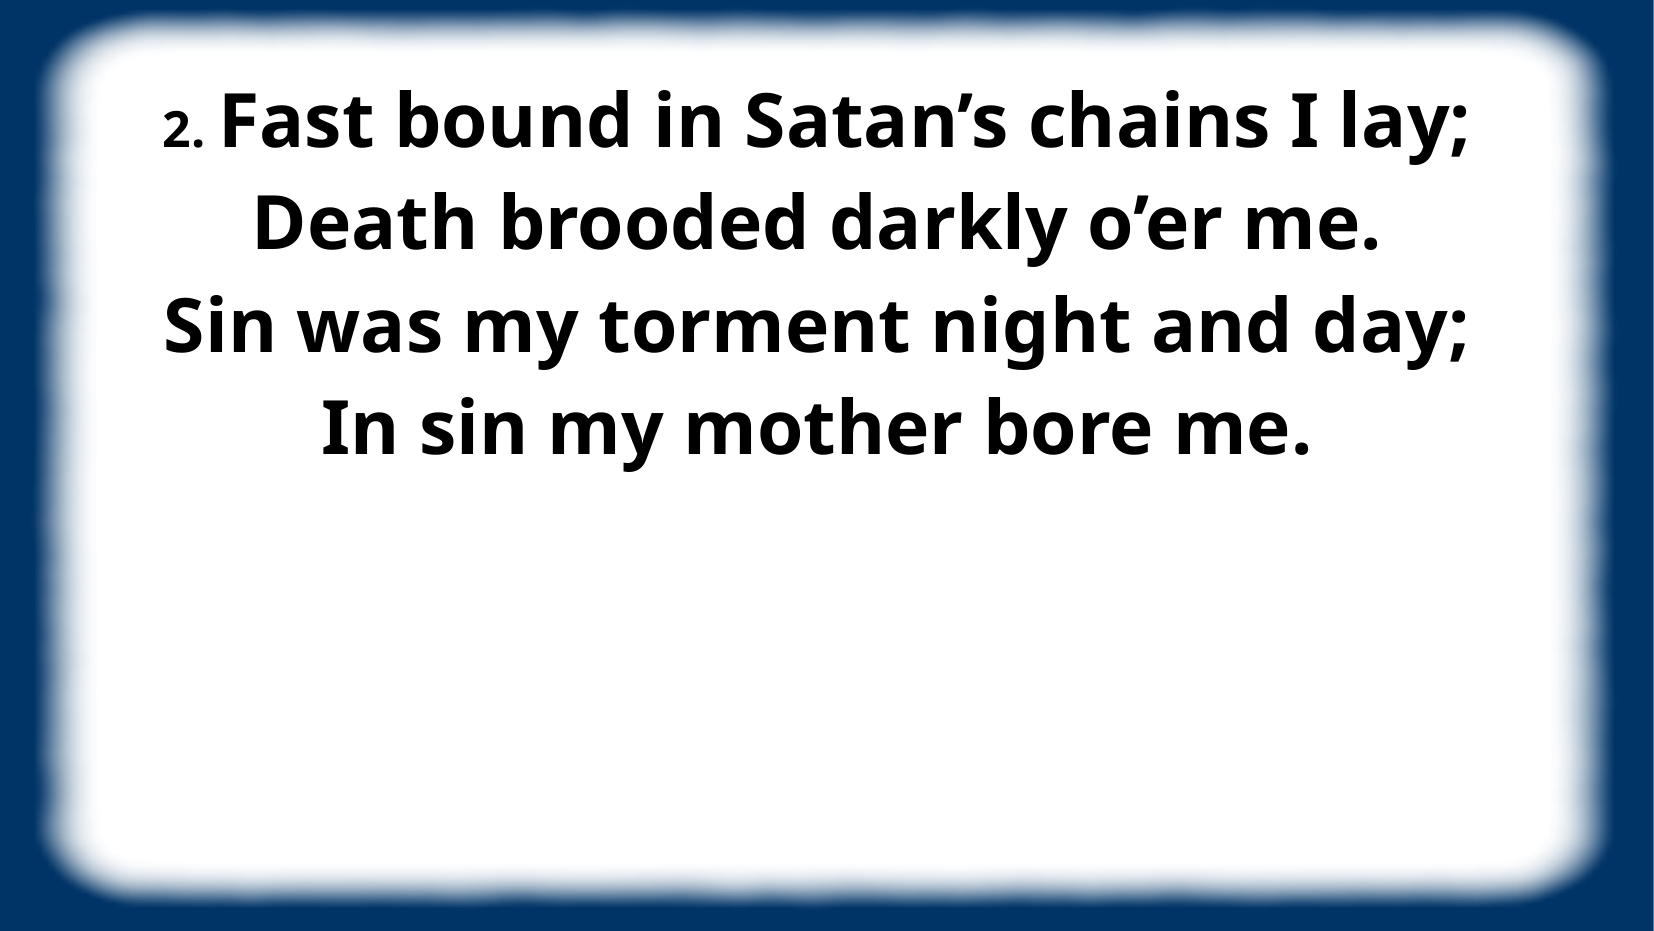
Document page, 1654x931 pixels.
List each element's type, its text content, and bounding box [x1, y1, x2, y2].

text_box 2. Fast bound in Satan’s chains I lay; Death brooded darkly o’er me. Sin was my torment night and day; In sin my mother bore me. [105, 60, 1531, 475]
picture [0, 0, 1654, 931]
